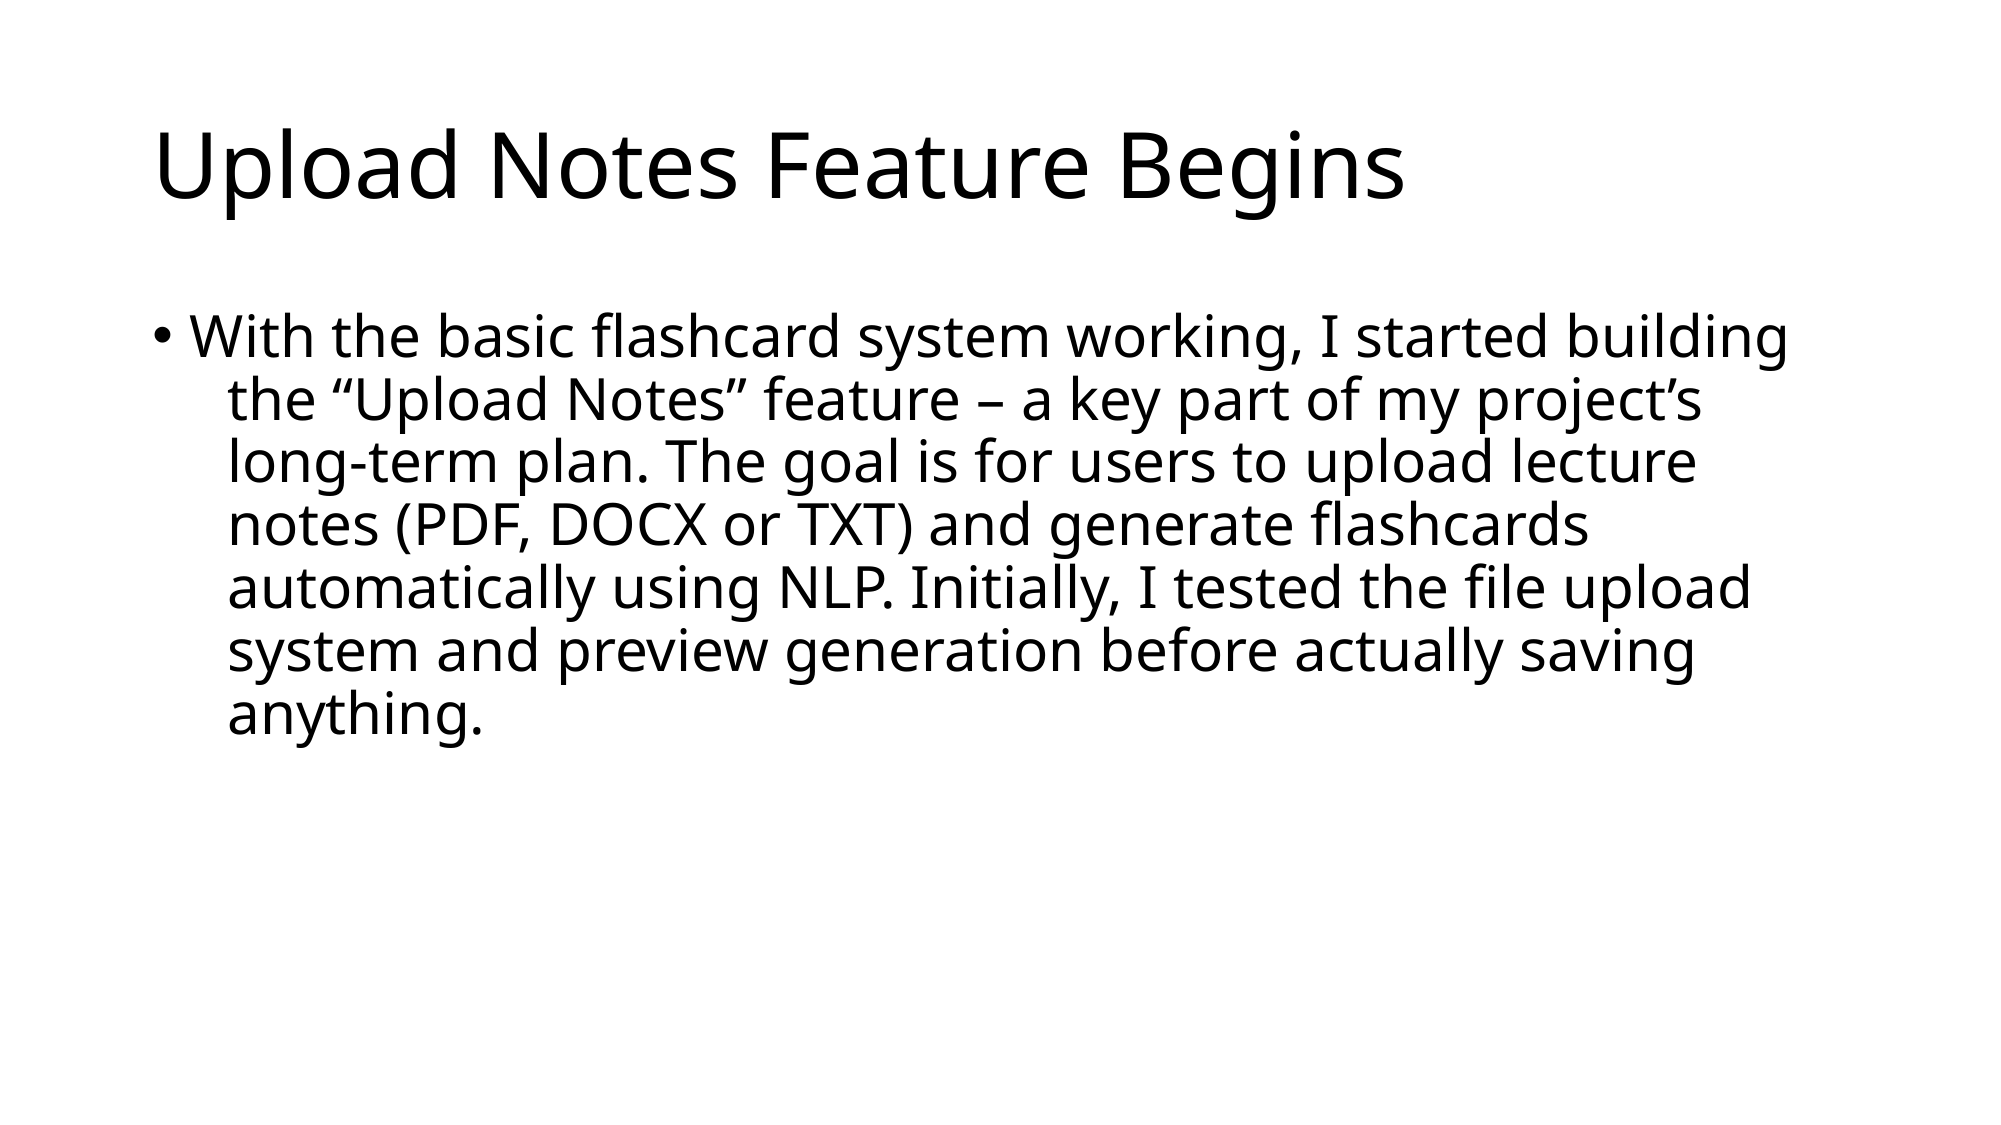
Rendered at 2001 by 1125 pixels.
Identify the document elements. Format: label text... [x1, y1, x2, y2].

title Upload Notes Feature Begins [137, 59, 1863, 278]
list With the basic flashcard system working, I started building the “Upload Notes” feature – a key part of my project’s long-term plan. The goal is for users to upload lecture notes (PDF, DOCX or TXT) and generate flashcards automatically using NLP. Initially, I tested the file upload system and preview generation before actually saving anything. [137, 299, 1863, 1014]
